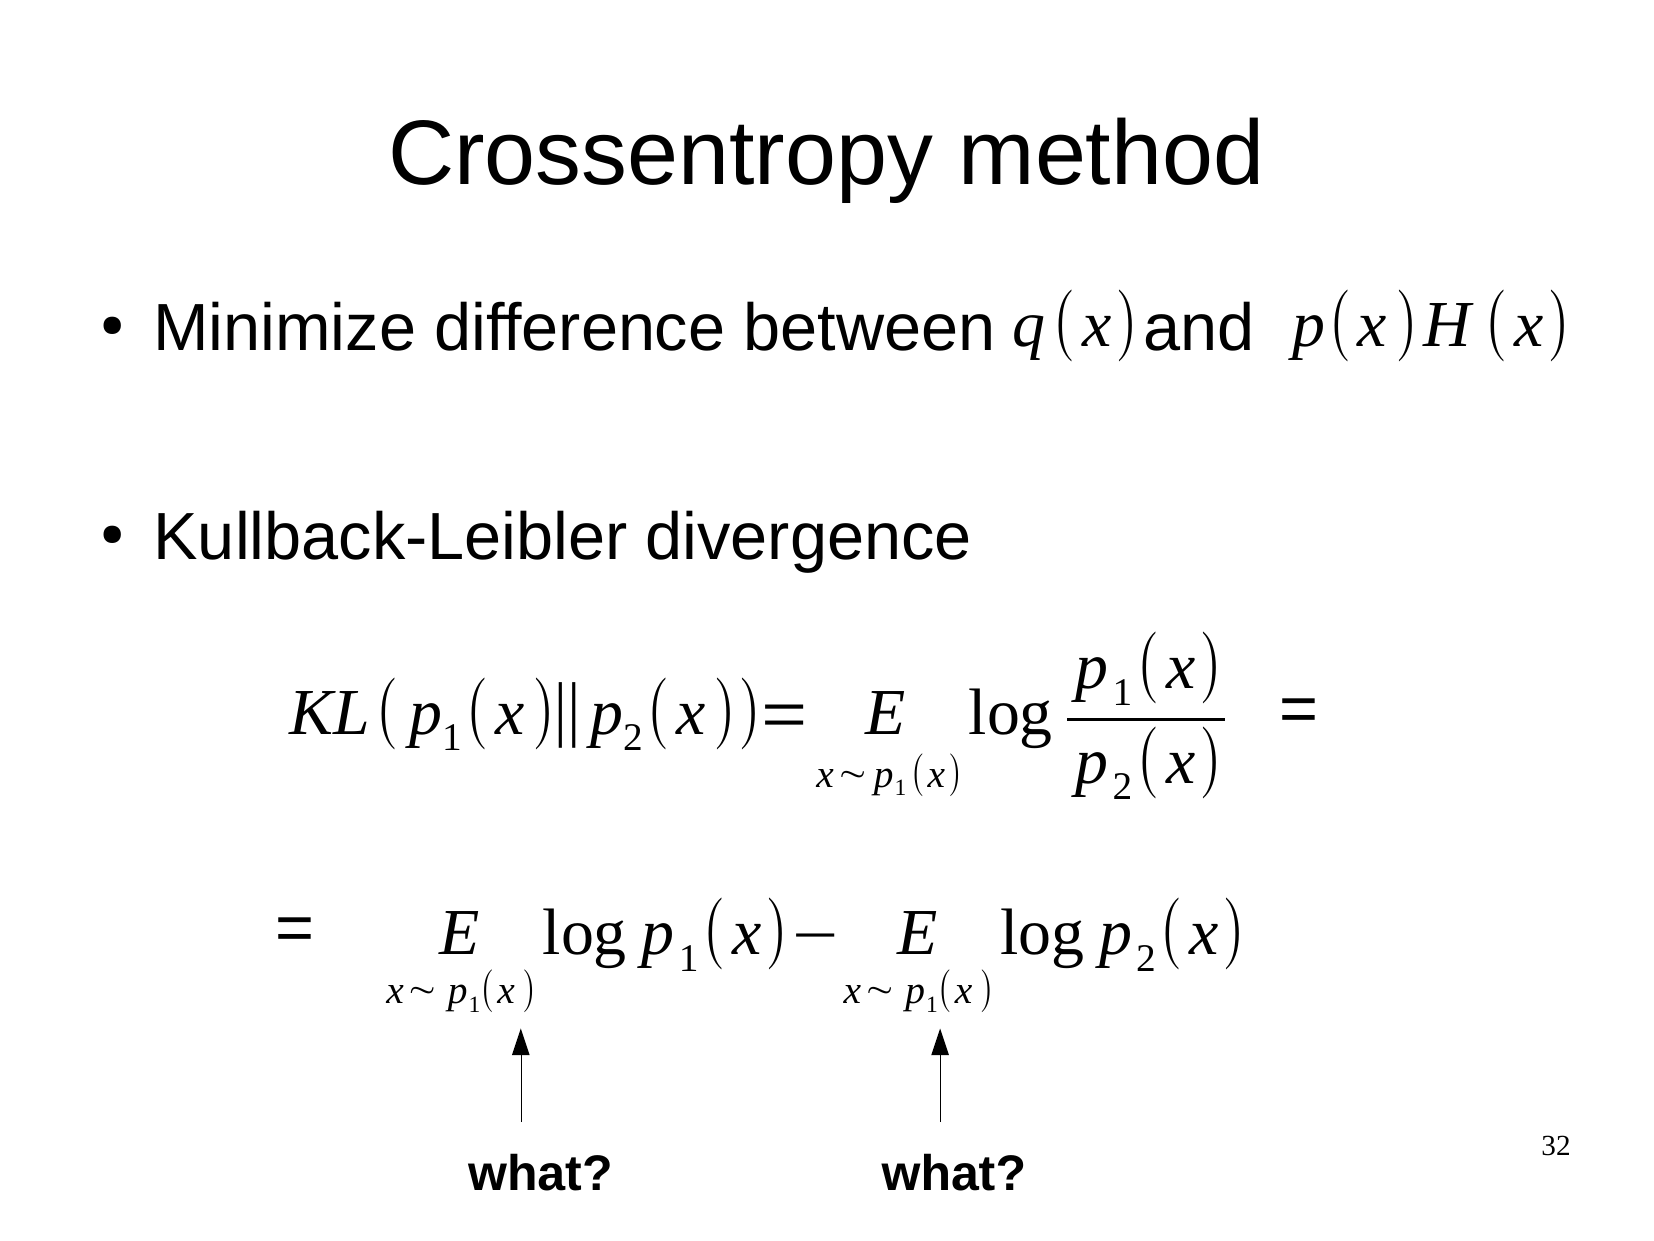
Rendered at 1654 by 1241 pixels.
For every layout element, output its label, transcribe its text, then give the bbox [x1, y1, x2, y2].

title Crossentropy method [82, 49, 1571, 257]
chart [269, 627, 1244, 807]
text_box = [1264, 664, 1334, 754]
text_box what? [866, 1138, 1042, 1210]
chart [369, 893, 1263, 1020]
list Minimize difference between and Kullback-Leibler divergence [82, 290, 1571, 1010]
text_box what? [453, 1138, 628, 1210]
chart [1267, 285, 1587, 364]
text_box = [261, 882, 330, 973]
chart [995, 284, 1155, 364]
